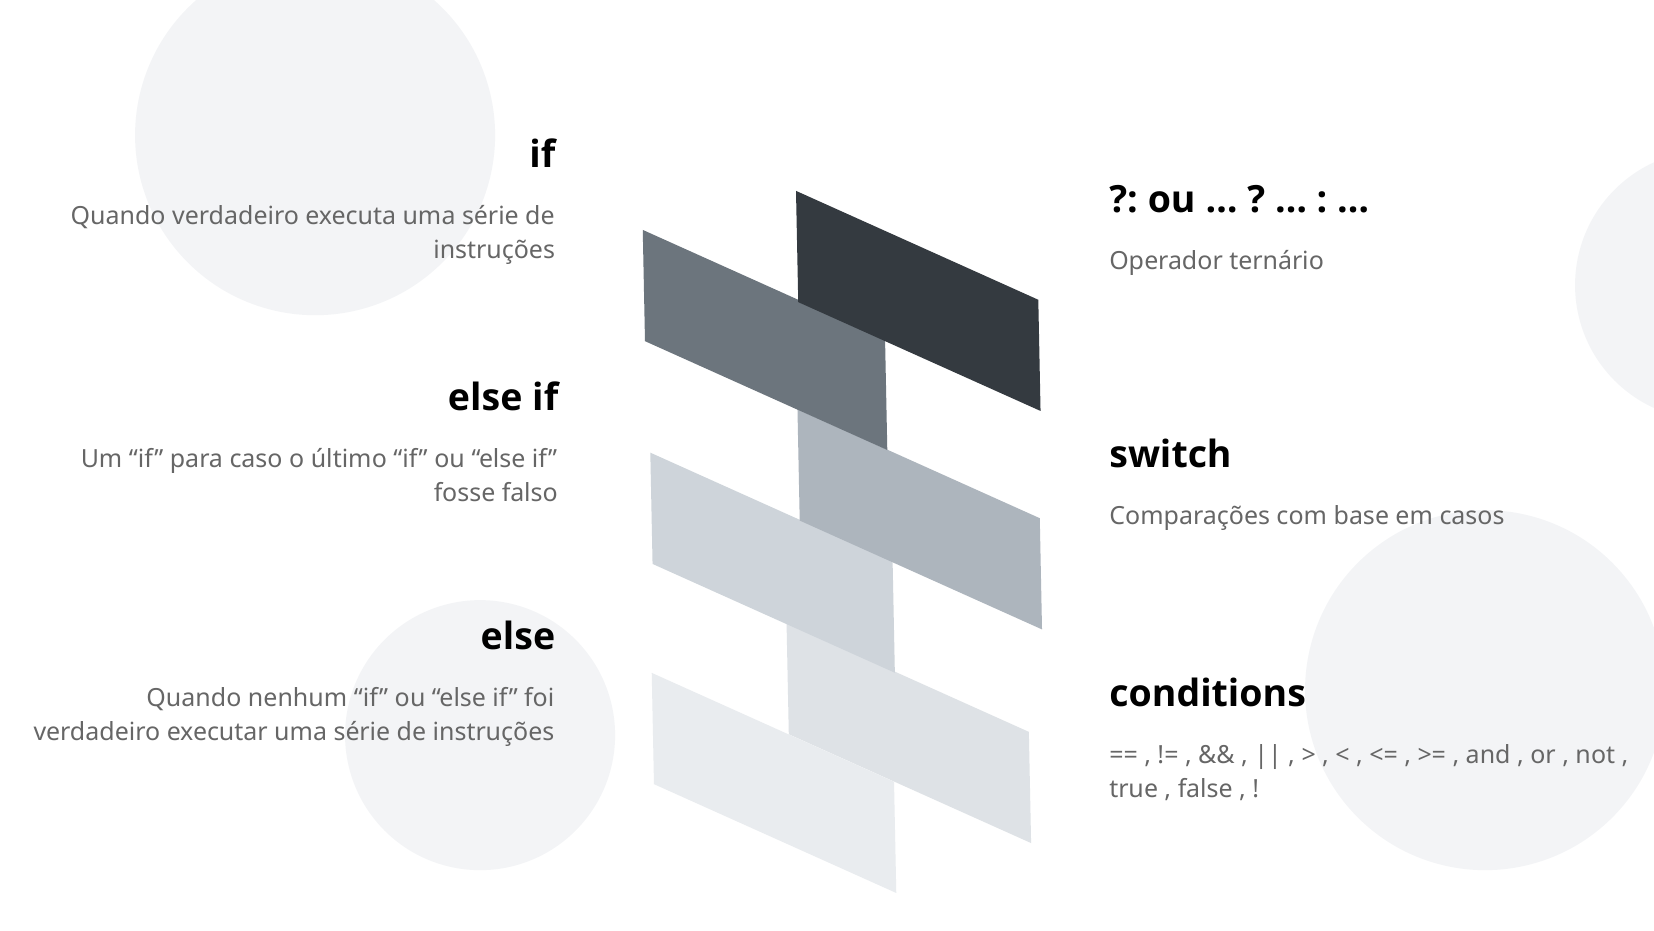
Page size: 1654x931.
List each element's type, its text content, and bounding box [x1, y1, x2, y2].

text_box Operador ternário [1094, 235, 1650, 358]
text_box == , != , && , || , > , < , <= , >= , and , or , not , true , false , ! [1094, 729, 1650, 853]
text_box Comparações com base em casos [1094, 490, 1650, 614]
text_box conditions [1094, 659, 1425, 726]
text_box Quando verdadeiro executa uma série de instruções [15, 190, 571, 313]
text_box if [240, 120, 571, 186]
text_box Um “if” para caso o último “if” ou “else if” fosse falso [18, 432, 574, 608]
text_box Quando nenhum “if” ou “else if” foi verdadeiro executar uma série de instruções [15, 672, 571, 796]
text_box else if [243, 362, 574, 429]
text_box ?: ou … ? … : … [1094, 165, 1447, 267]
text_box else [240, 602, 571, 668]
text_box switch [1094, 420, 1425, 487]
